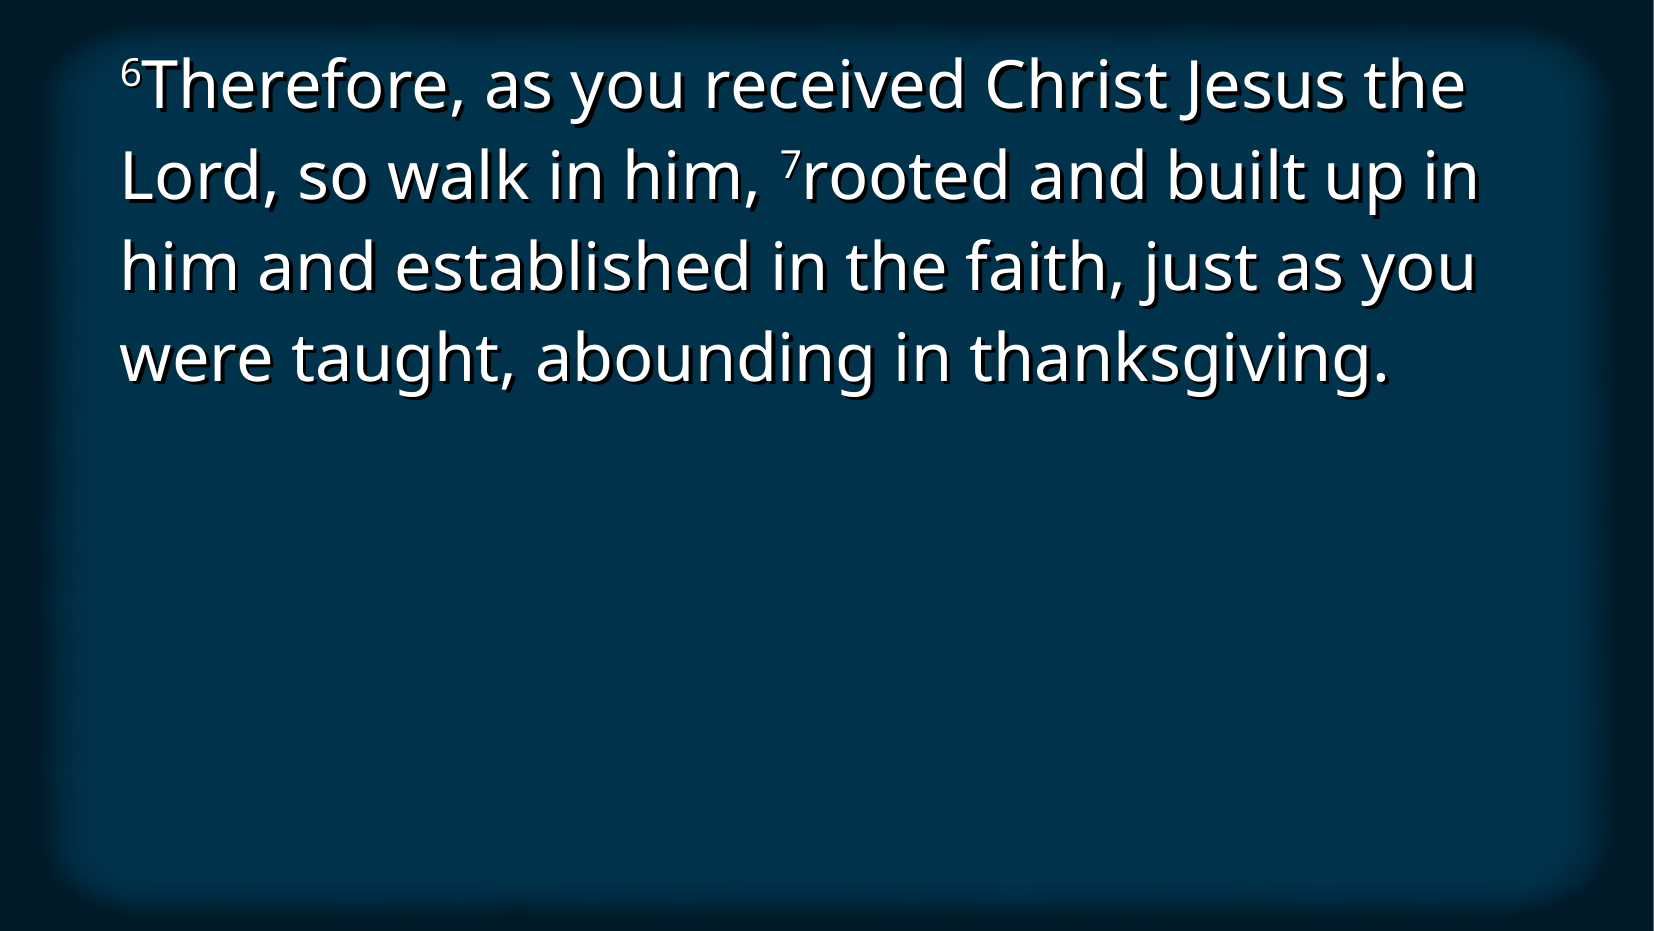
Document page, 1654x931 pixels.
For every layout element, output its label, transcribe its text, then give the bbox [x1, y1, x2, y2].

text_box 6Therefore, as you received Christ Jesus the Lord, so walk in him, 7rooted and built up in him and established in the faith, just as you were taught, abounding in thanksgiving. [105, 30, 1561, 400]
picture [0, 0, 1654, 931]
